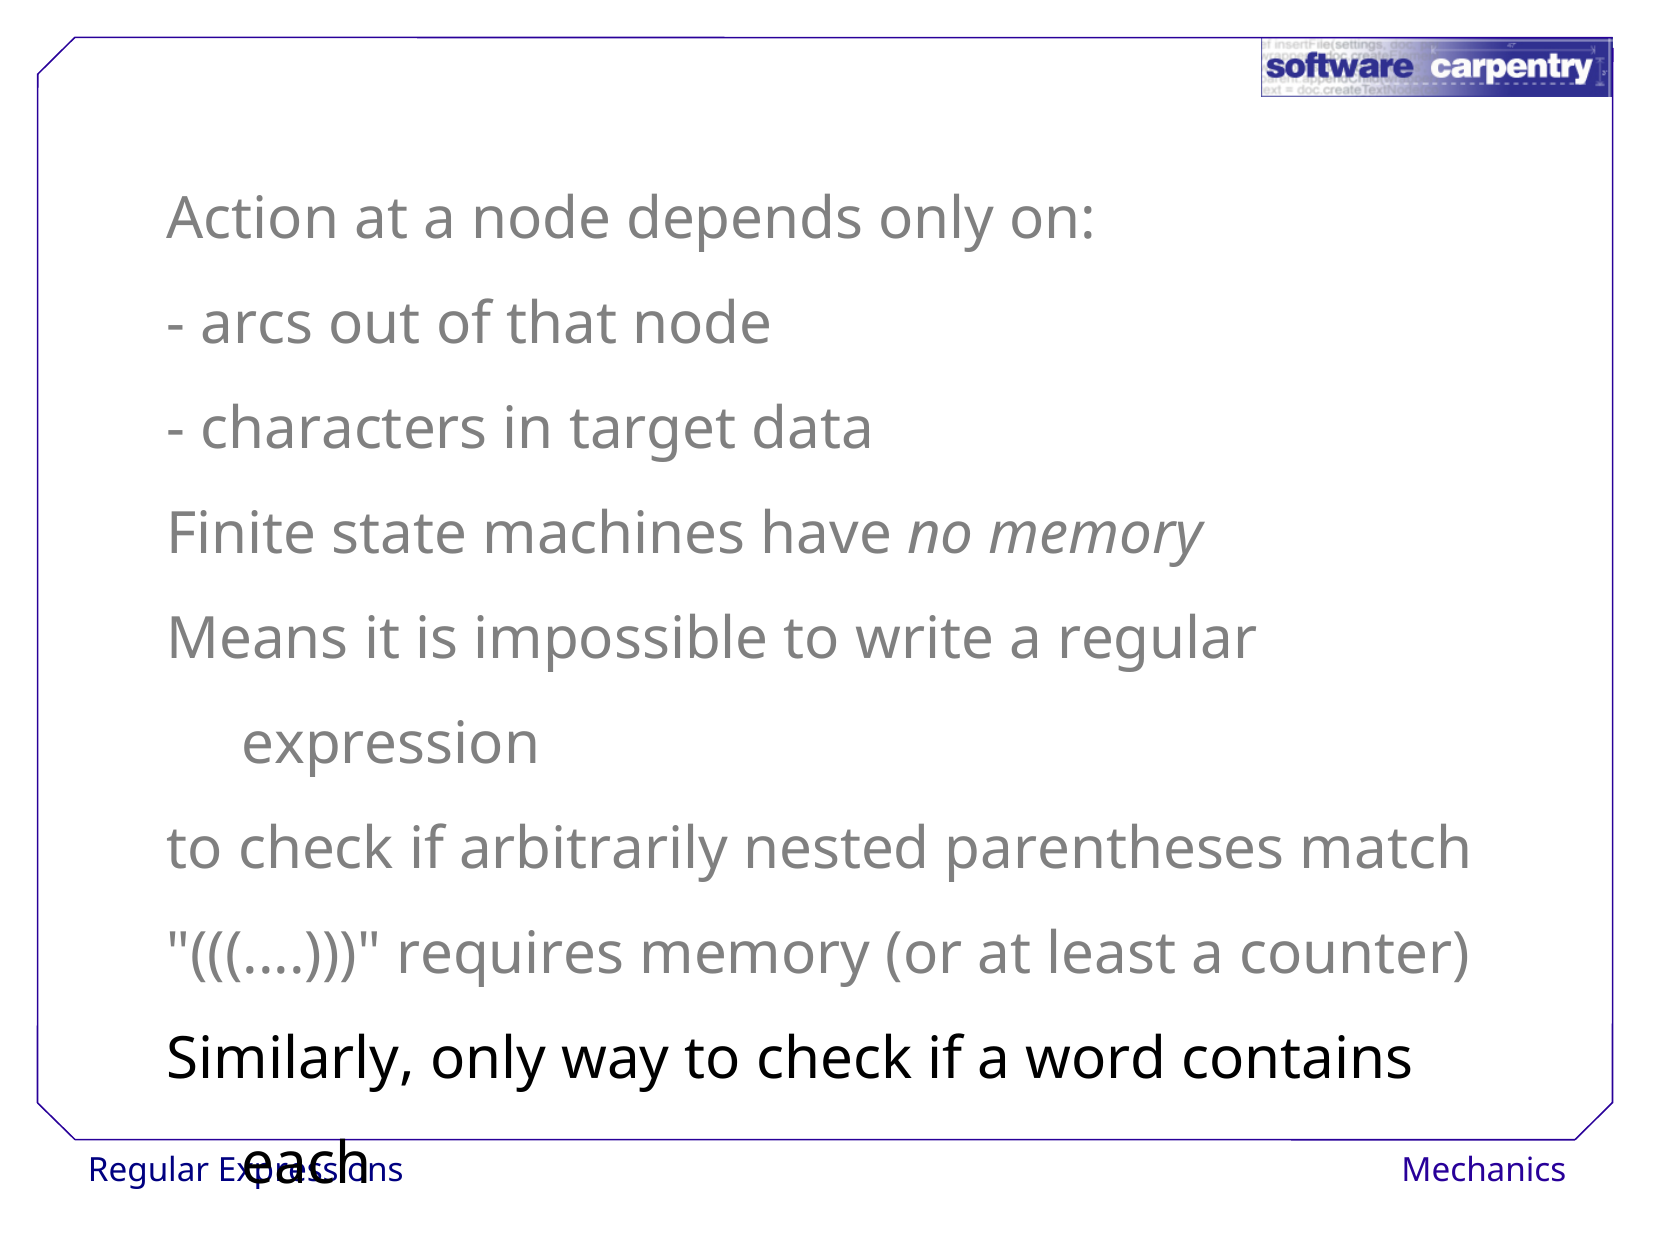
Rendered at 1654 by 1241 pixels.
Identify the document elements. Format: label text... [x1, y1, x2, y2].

picture [1261, 39, 1613, 97]
text_box Action at a node depends only on: - arcs out of that node - characters in target data Finite state machines have no memory Means it is impossible to write a regular expression to check if arbitrarily nested parentheses match "(((....)))" requires memory (or at least a counter) Similarly, only way to check if a word contains each vowel once is to write 5! = 120 clauses [151, 138, 1530, 1241]
